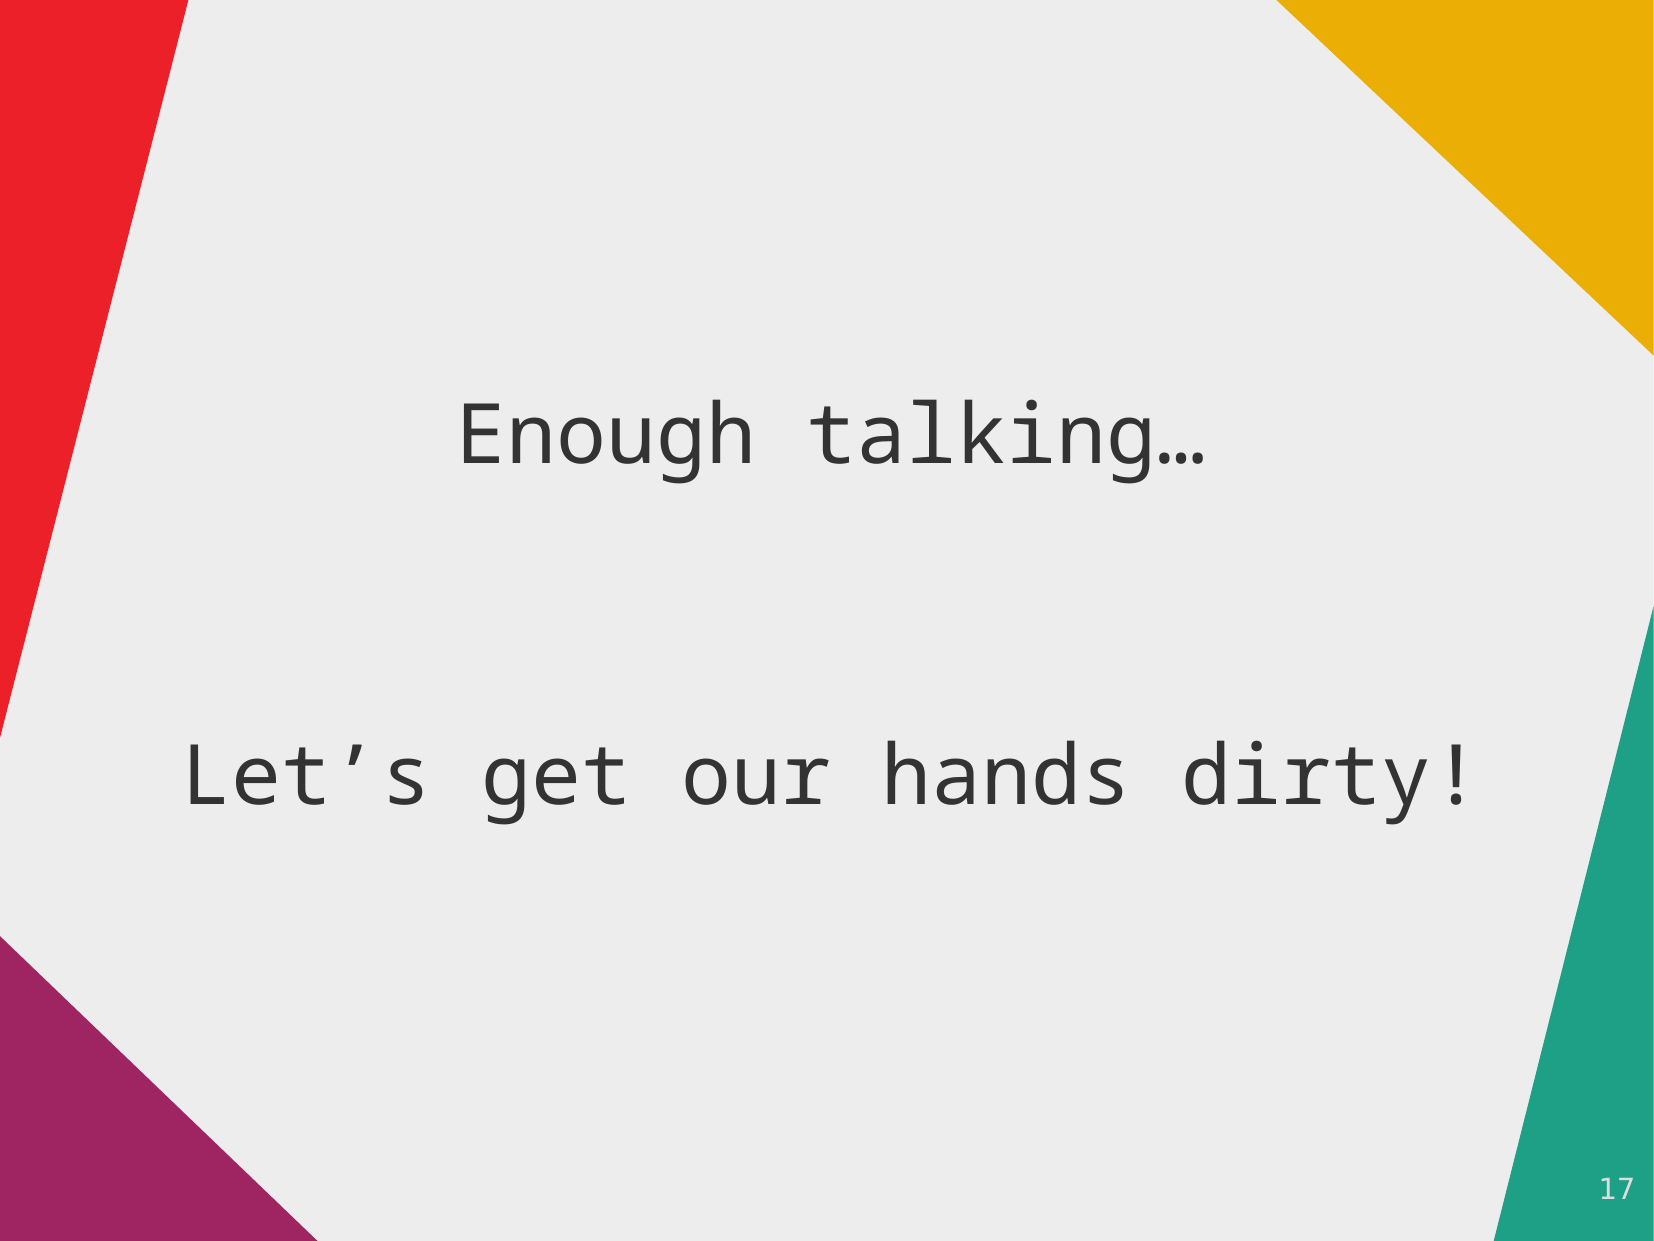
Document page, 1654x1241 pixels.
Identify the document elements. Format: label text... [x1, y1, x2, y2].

title Enough talking… Let’s get our hands dirty! [120, 435, 1544, 769]
